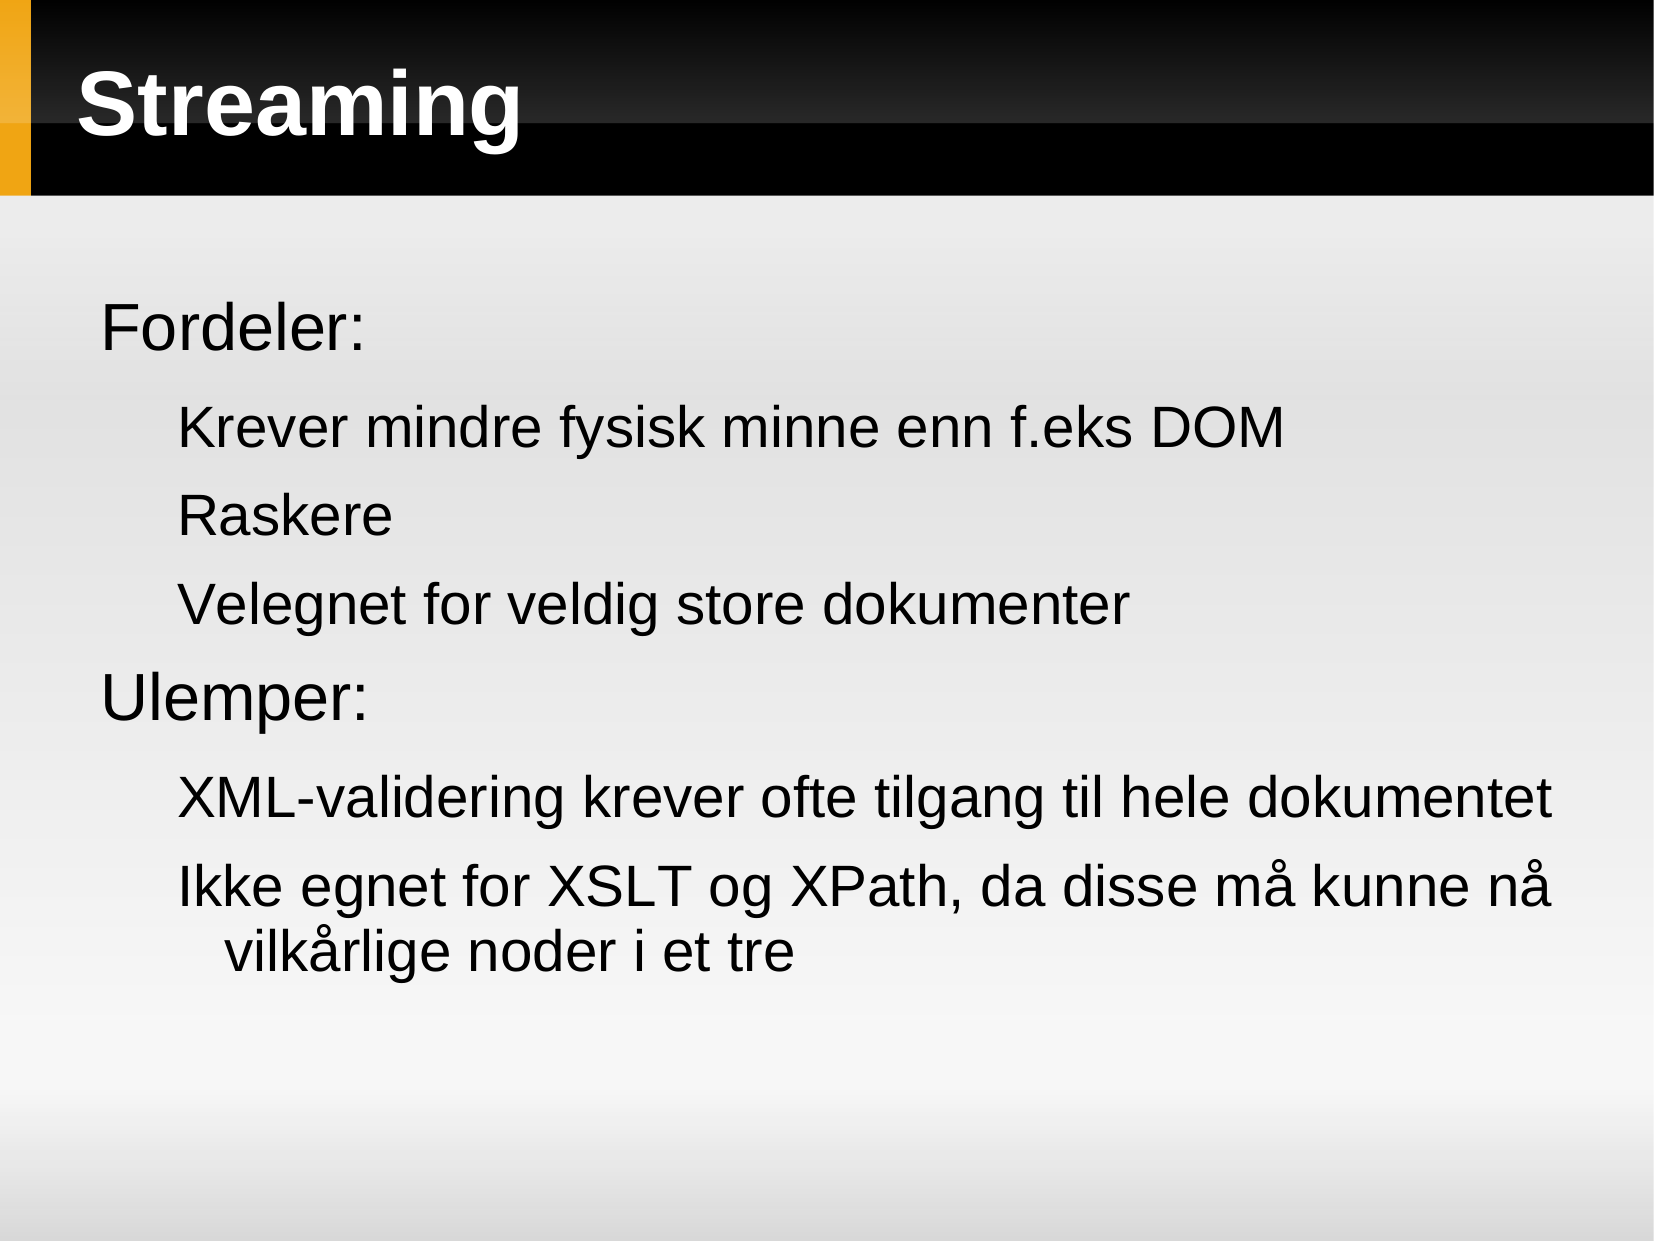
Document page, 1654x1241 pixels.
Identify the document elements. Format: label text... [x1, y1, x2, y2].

picture [0, 0, 1654, 1241]
title Streaming [76, 7, 1565, 200]
list Fordeler: Krever mindre fysisk minne enn f.eks DOM Raskere Velegnet for veldig store dokumenter Ulemper: XML-validering krever ofte tilgang til hele dokumentet Ikke egnet for XSLT og XPath, da disse må kunne nå vilkårlige noder i et tre [82, 290, 1571, 1241]
